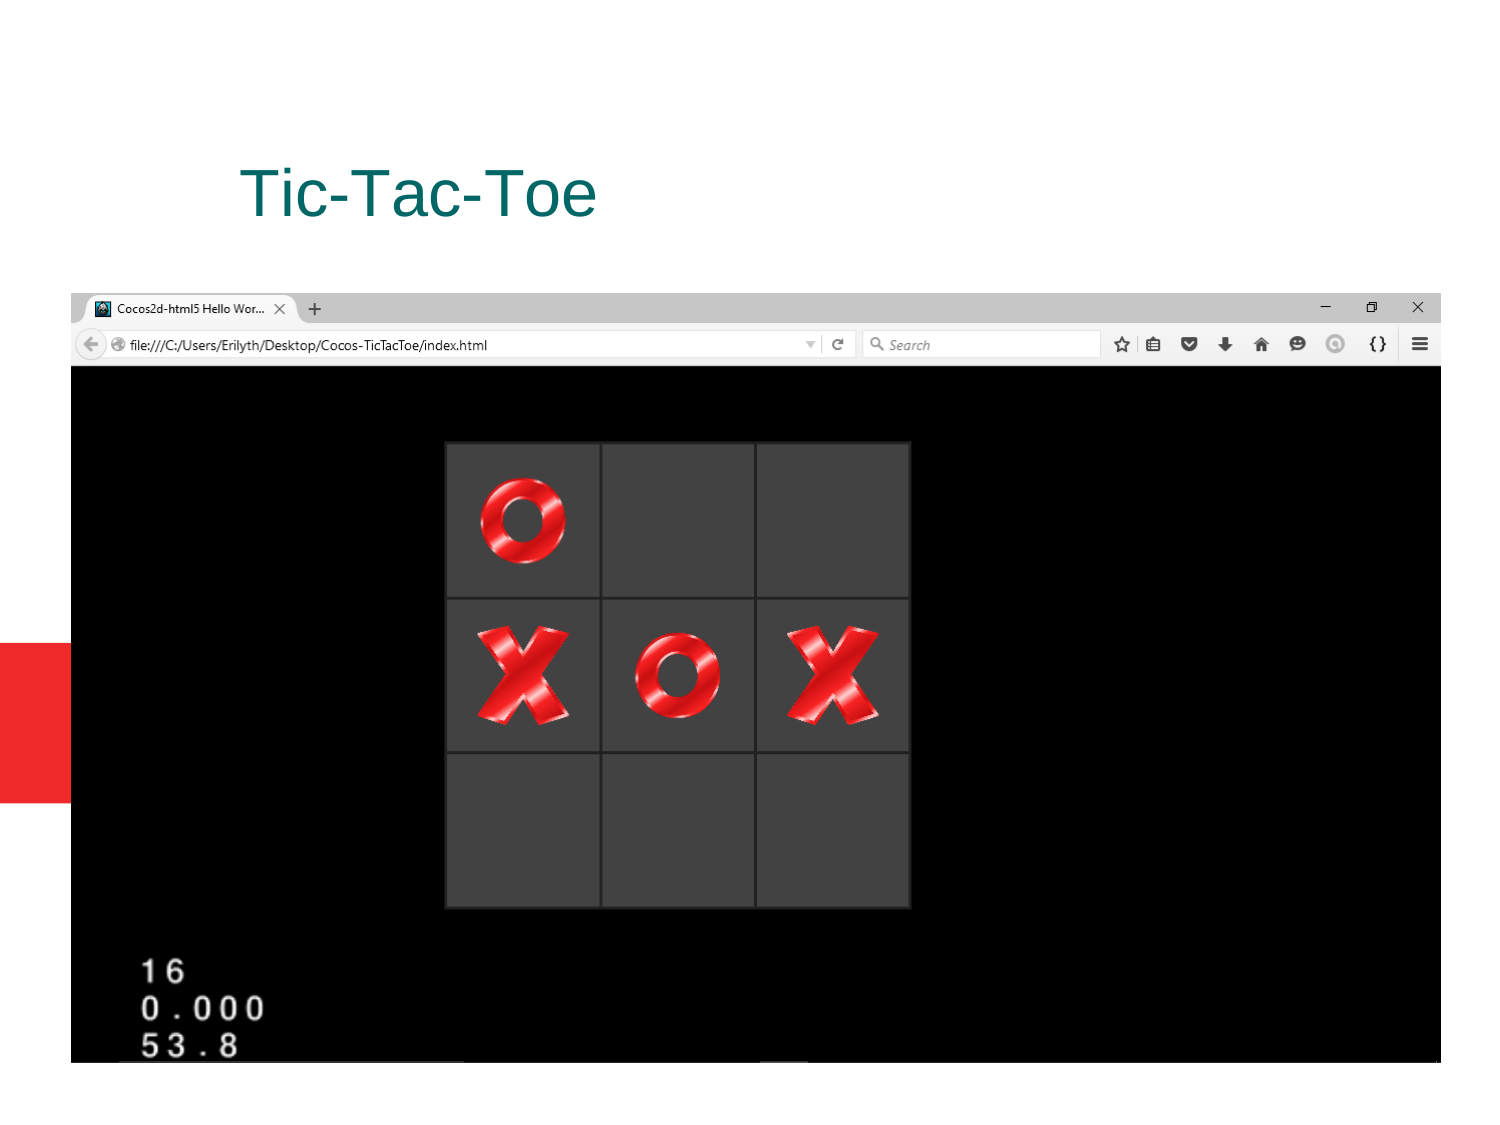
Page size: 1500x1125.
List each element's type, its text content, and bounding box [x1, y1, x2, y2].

text_box Tic-Tac-Toe [224, 49, 1425, 237]
picture [71, 293, 1441, 1063]
